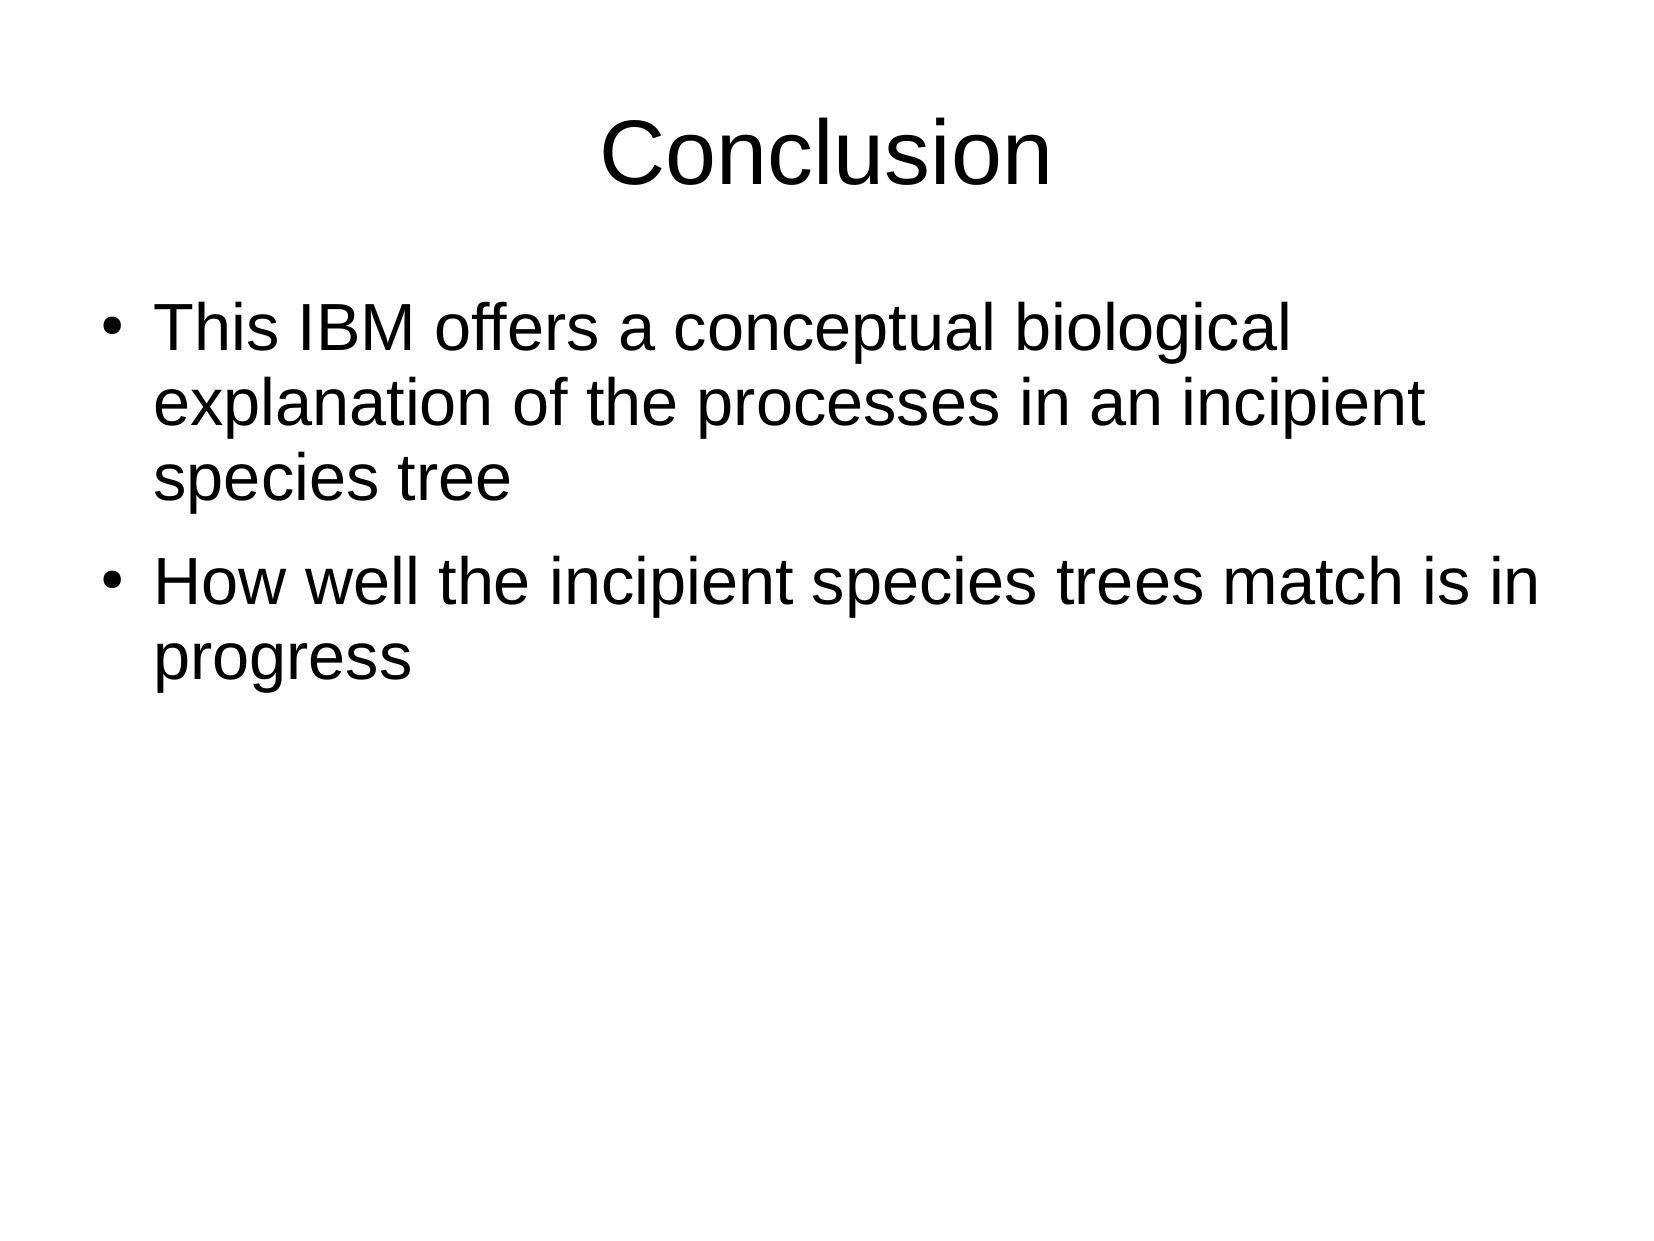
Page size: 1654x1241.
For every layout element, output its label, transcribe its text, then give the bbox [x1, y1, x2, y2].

title Conclusion [82, 49, 1571, 257]
list This IBM offers a conceptual biological explanation of the processes in an incipient species tree How well the incipient species trees match is in progress [82, 290, 1571, 1010]
